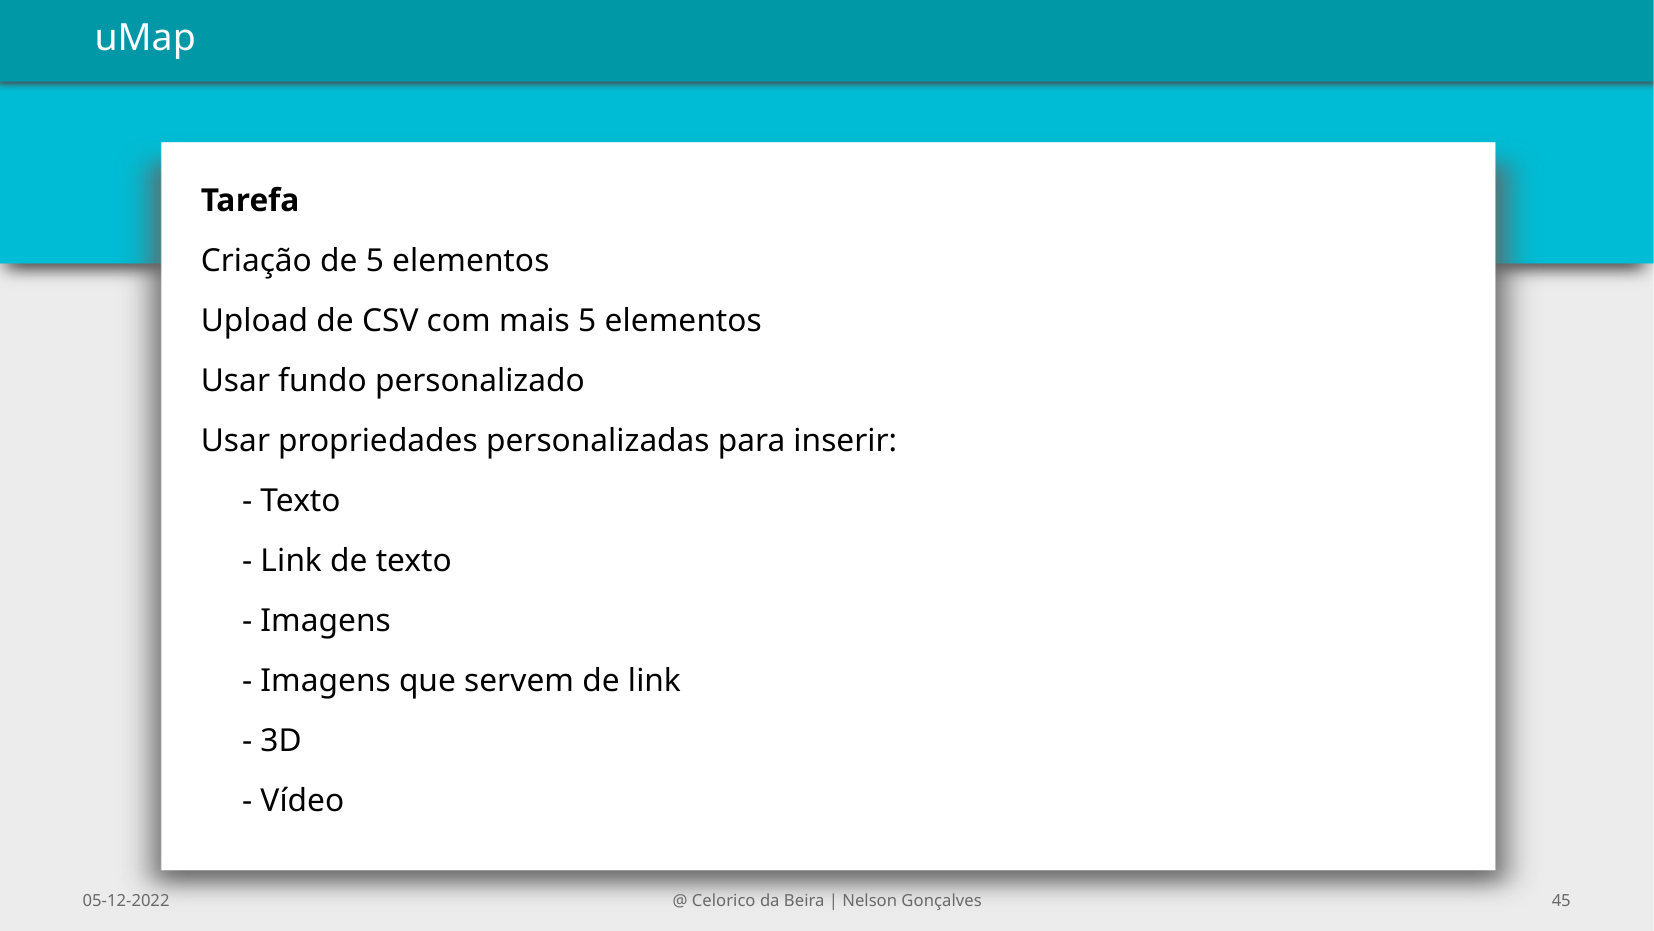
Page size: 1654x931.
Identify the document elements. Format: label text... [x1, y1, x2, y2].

picture [0, 0, 1654, 931]
title uMap [94, 10, 1583, 63]
list Tarefa Criação de 5 elementos Upload de CSV com mais 5 elementos Usar fundo personalizado Usar propriedades personalizadas para inserir: - Texto - Link de texto - Imagens - Imagens que servem de link - 3D - Vídeo [200, 177, 1465, 827]
